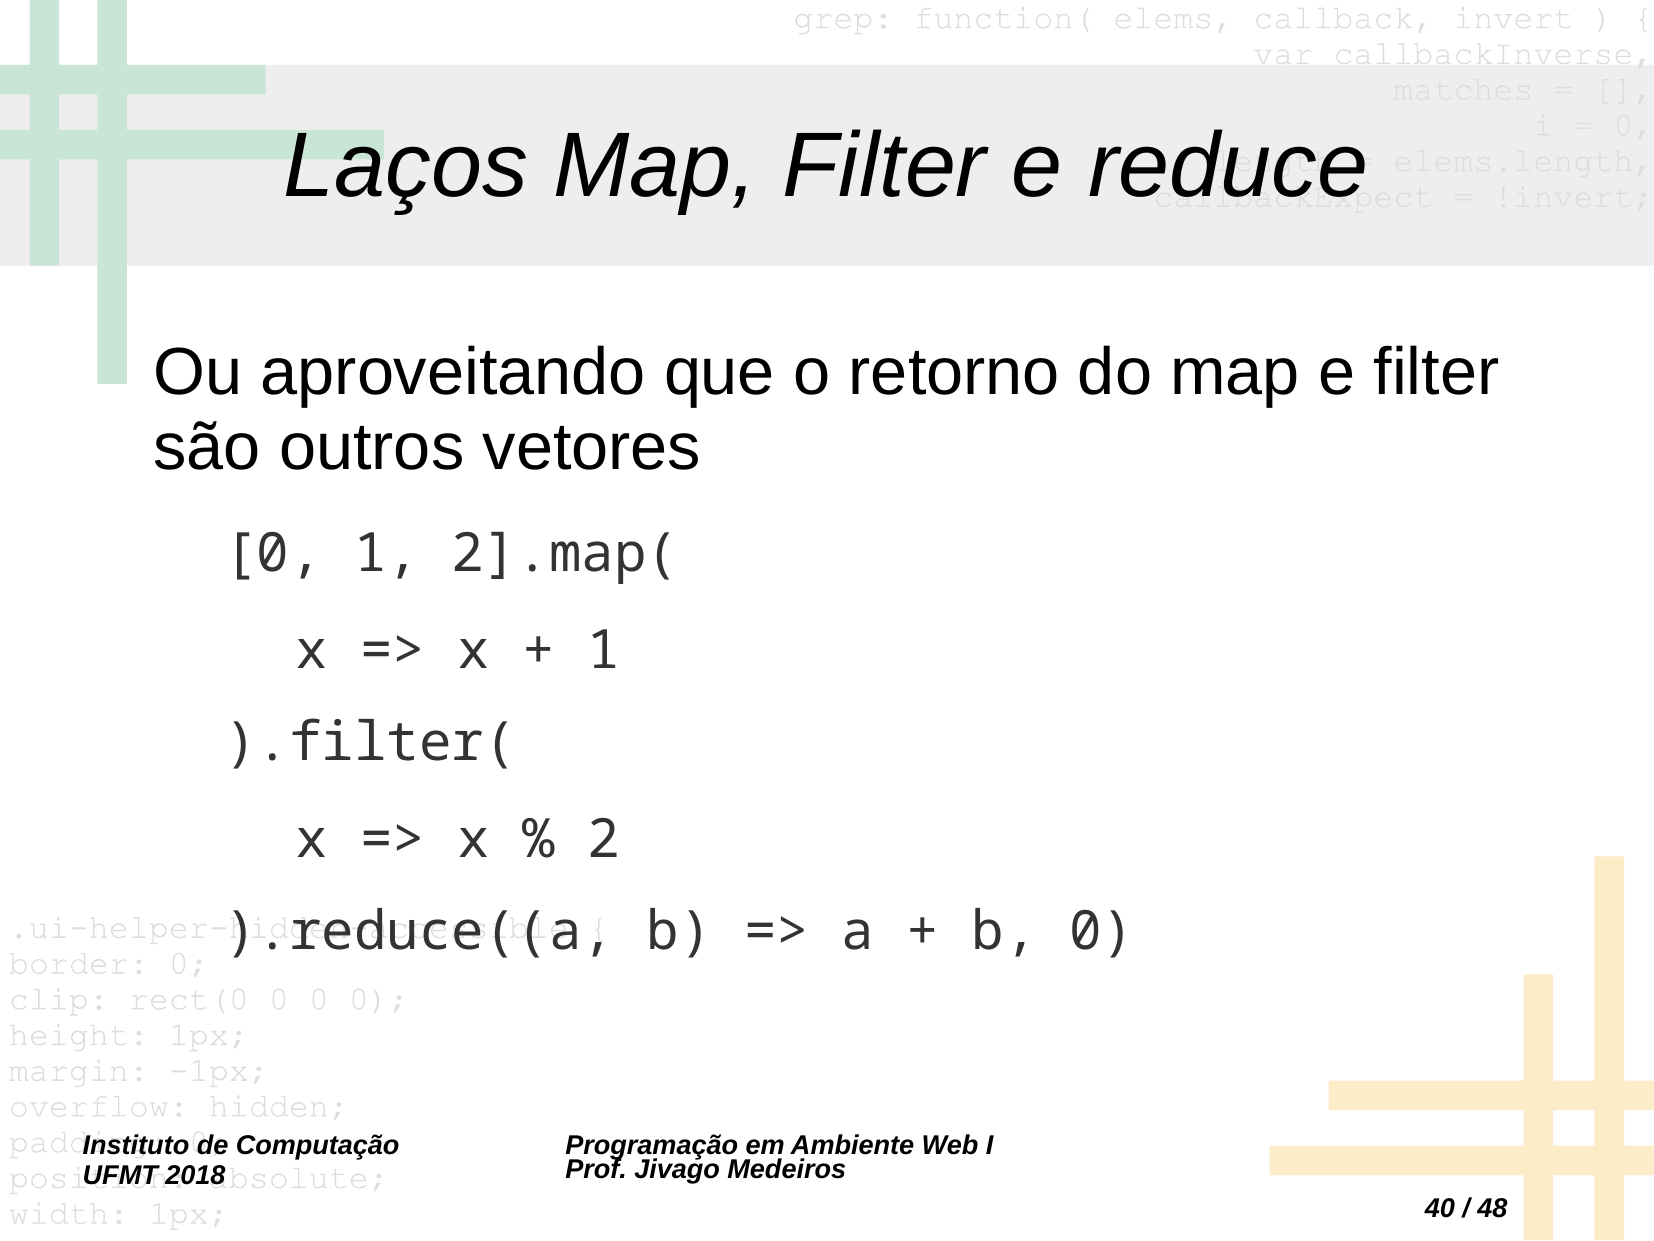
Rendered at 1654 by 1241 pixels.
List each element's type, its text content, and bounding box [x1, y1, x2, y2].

title Laços Map, Filter e reduce [82, 61, 1571, 269]
list Ou aproveitando que o retorno do map e filter são outros vetores [0, 1, 2].map( x => x + 1 ).filter( x => x % 2 ).reduce((a, b) => a + b, 0) [82, 290, 1571, 1010]
